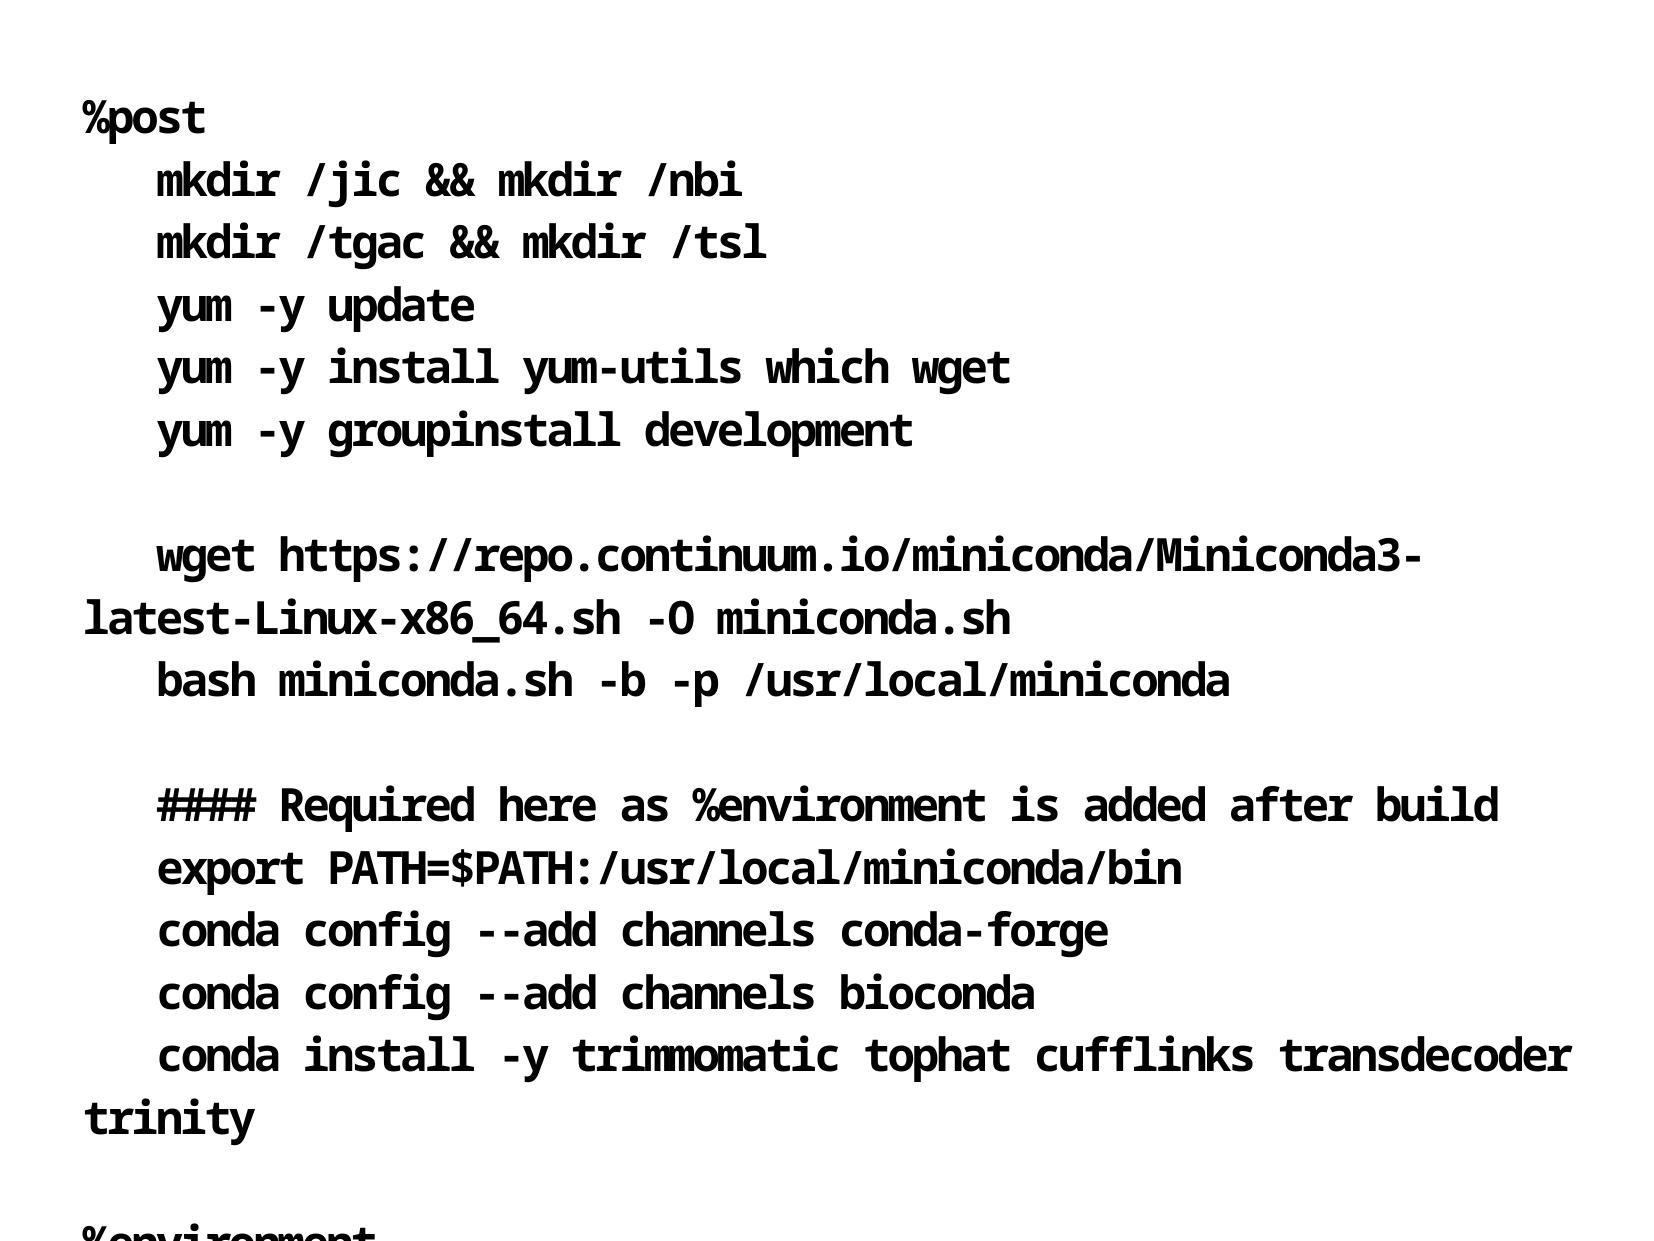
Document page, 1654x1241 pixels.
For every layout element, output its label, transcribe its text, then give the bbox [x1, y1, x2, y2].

subtitle %post mkdir /jic && mkdir /nbi mkdir /tgac && mkdir /tsl yum -y update yum -y install yum-utils which wget yum -y groupinstall development wget https://repo.continuum.io/miniconda/Miniconda3-latest-Linux-x86_64.sh -O miniconda.sh bash miniconda.sh -b -p /usr/local/miniconda #### Required here as %environment is added after build export PATH=$PATH:/usr/local/miniconda/bin conda config --add channels conda-forge conda config --add channels bioconda conda install -y trimmomatic tophat cufflinks transdecoder trinity %environment export PATH=$PATH:/usr/local/miniconda/bin [82, 84, 1571, 1134]
